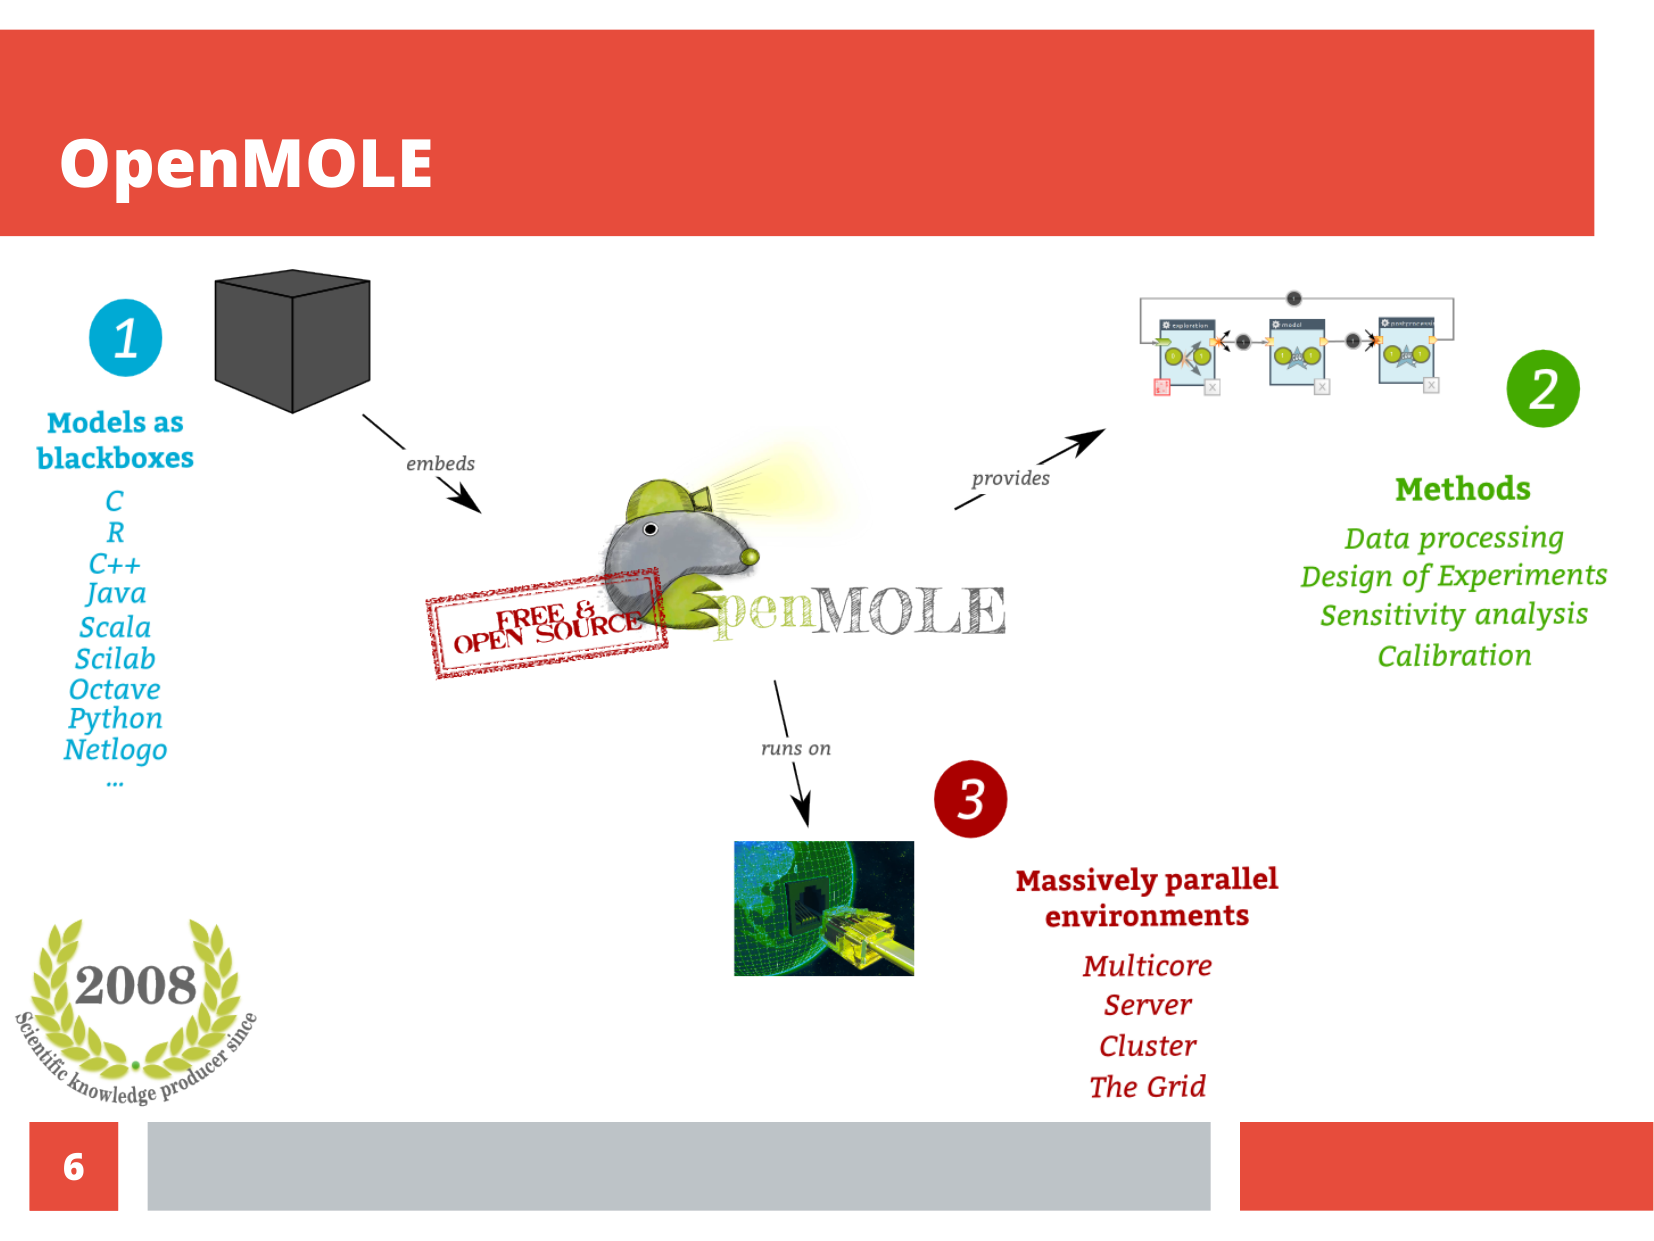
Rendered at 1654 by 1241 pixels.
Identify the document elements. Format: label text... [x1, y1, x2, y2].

picture [0, 153, 1629, 1123]
title OpenMOLE [59, 59, 1595, 153]
